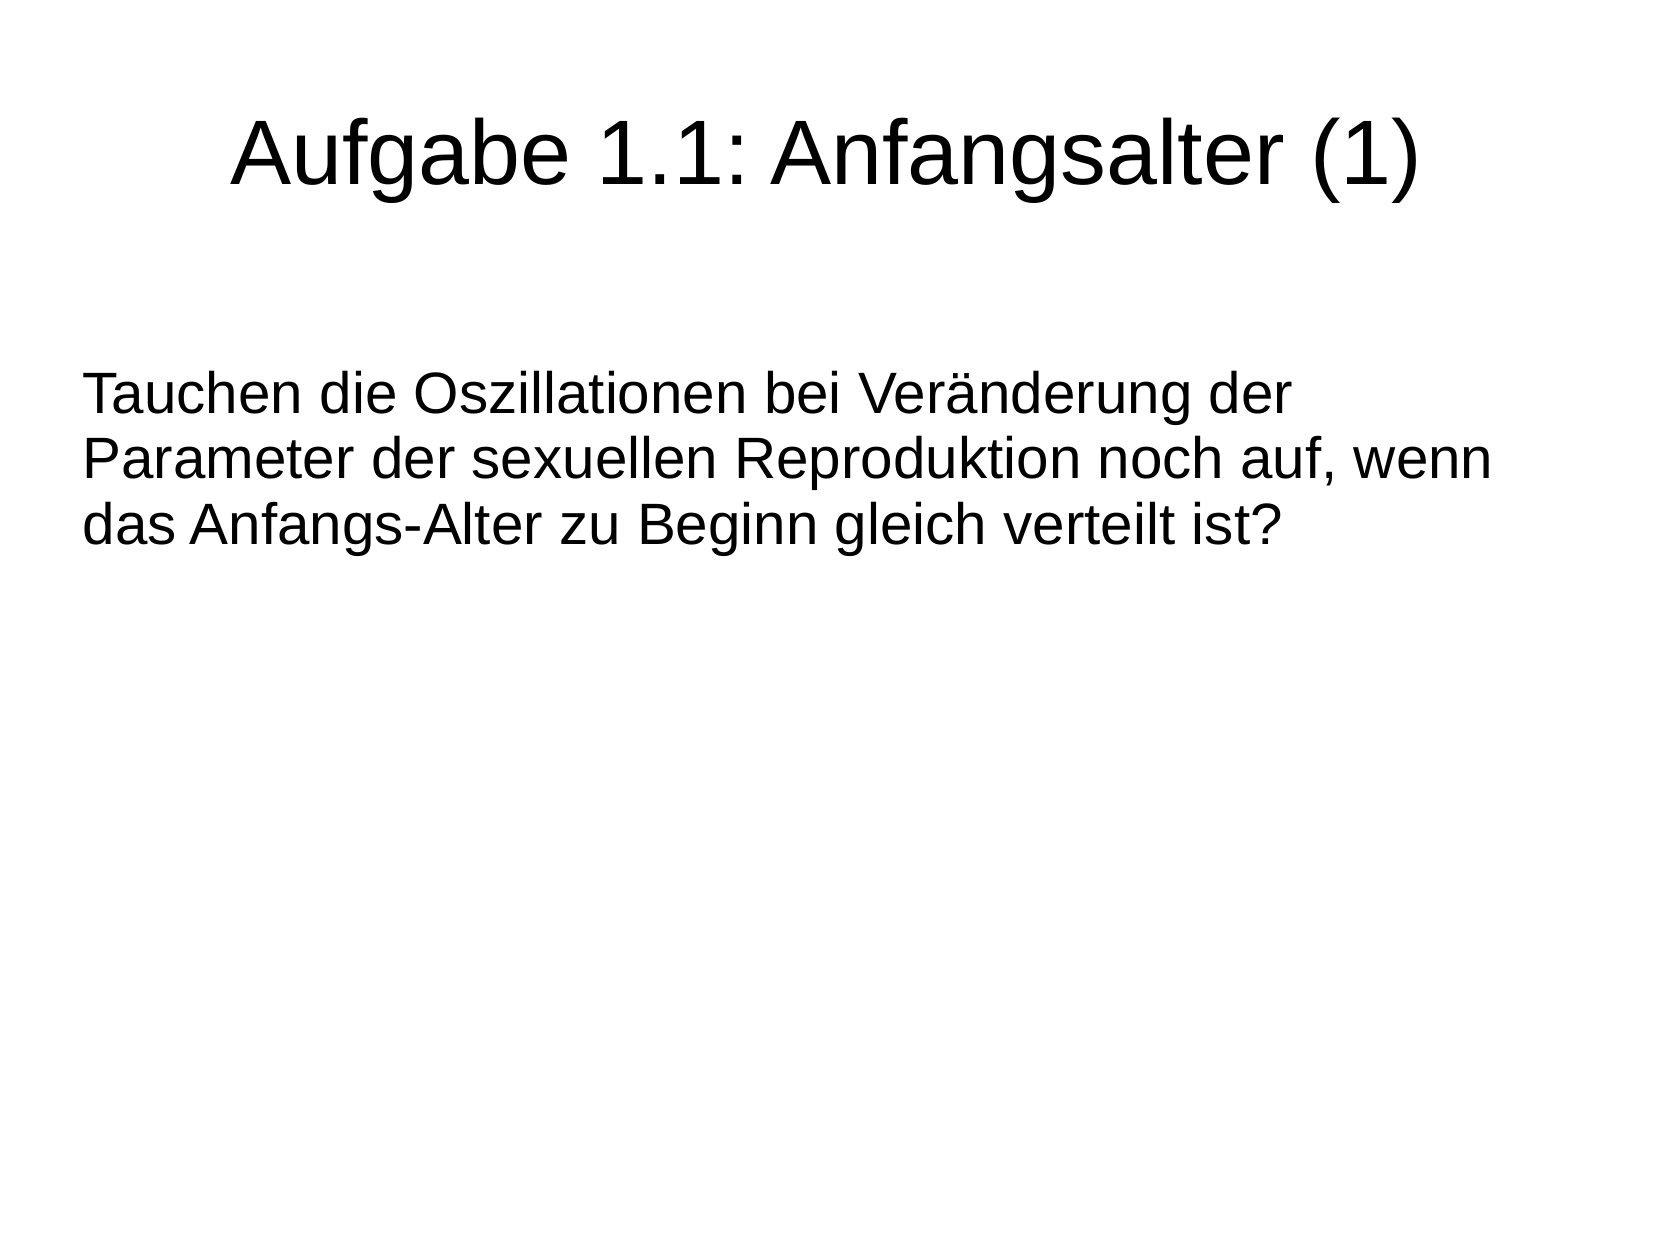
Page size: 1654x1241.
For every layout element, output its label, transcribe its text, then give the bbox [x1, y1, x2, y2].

title Aufgabe 1.1: Anfangsalter (1) [82, 49, 1571, 257]
subtitle Tauchen die Oszillationen bei Veränderung der Parameter der sexuellen Reproduktion noch auf, wenn das Anfangs-Alter zu Beginn gleich verteilt ist? [82, 297, 1571, 621]
